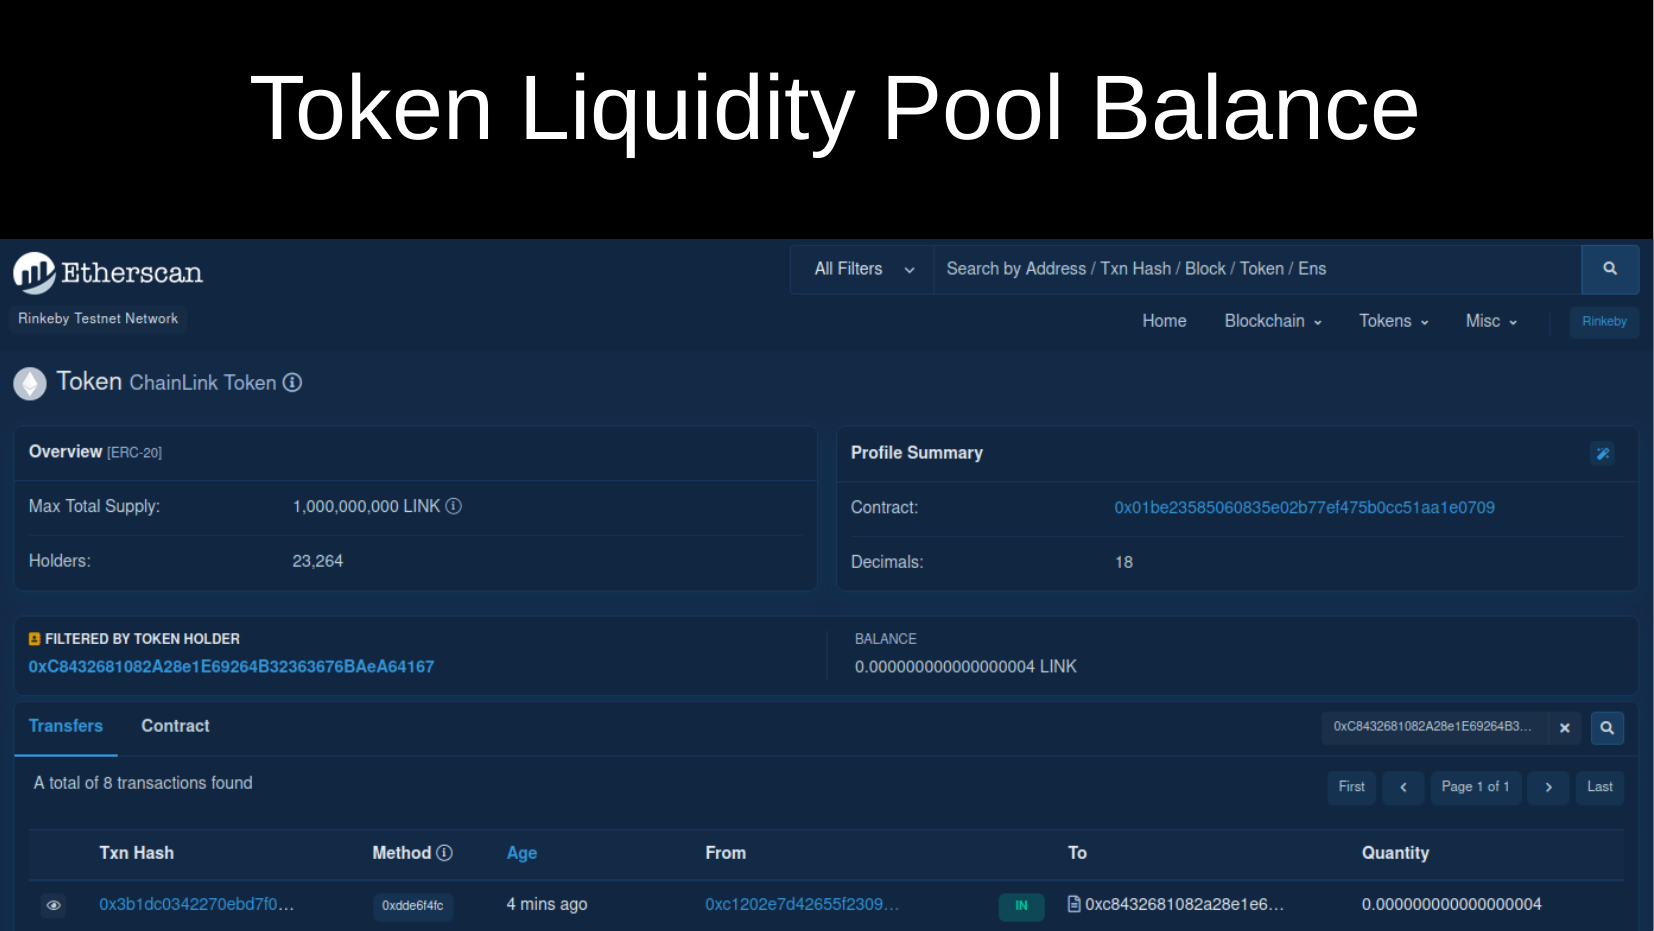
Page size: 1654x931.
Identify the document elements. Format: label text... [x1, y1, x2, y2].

picture [0, 239, 1654, 931]
title Token Liquidity Pool Balance [82, 30, 1571, 186]
